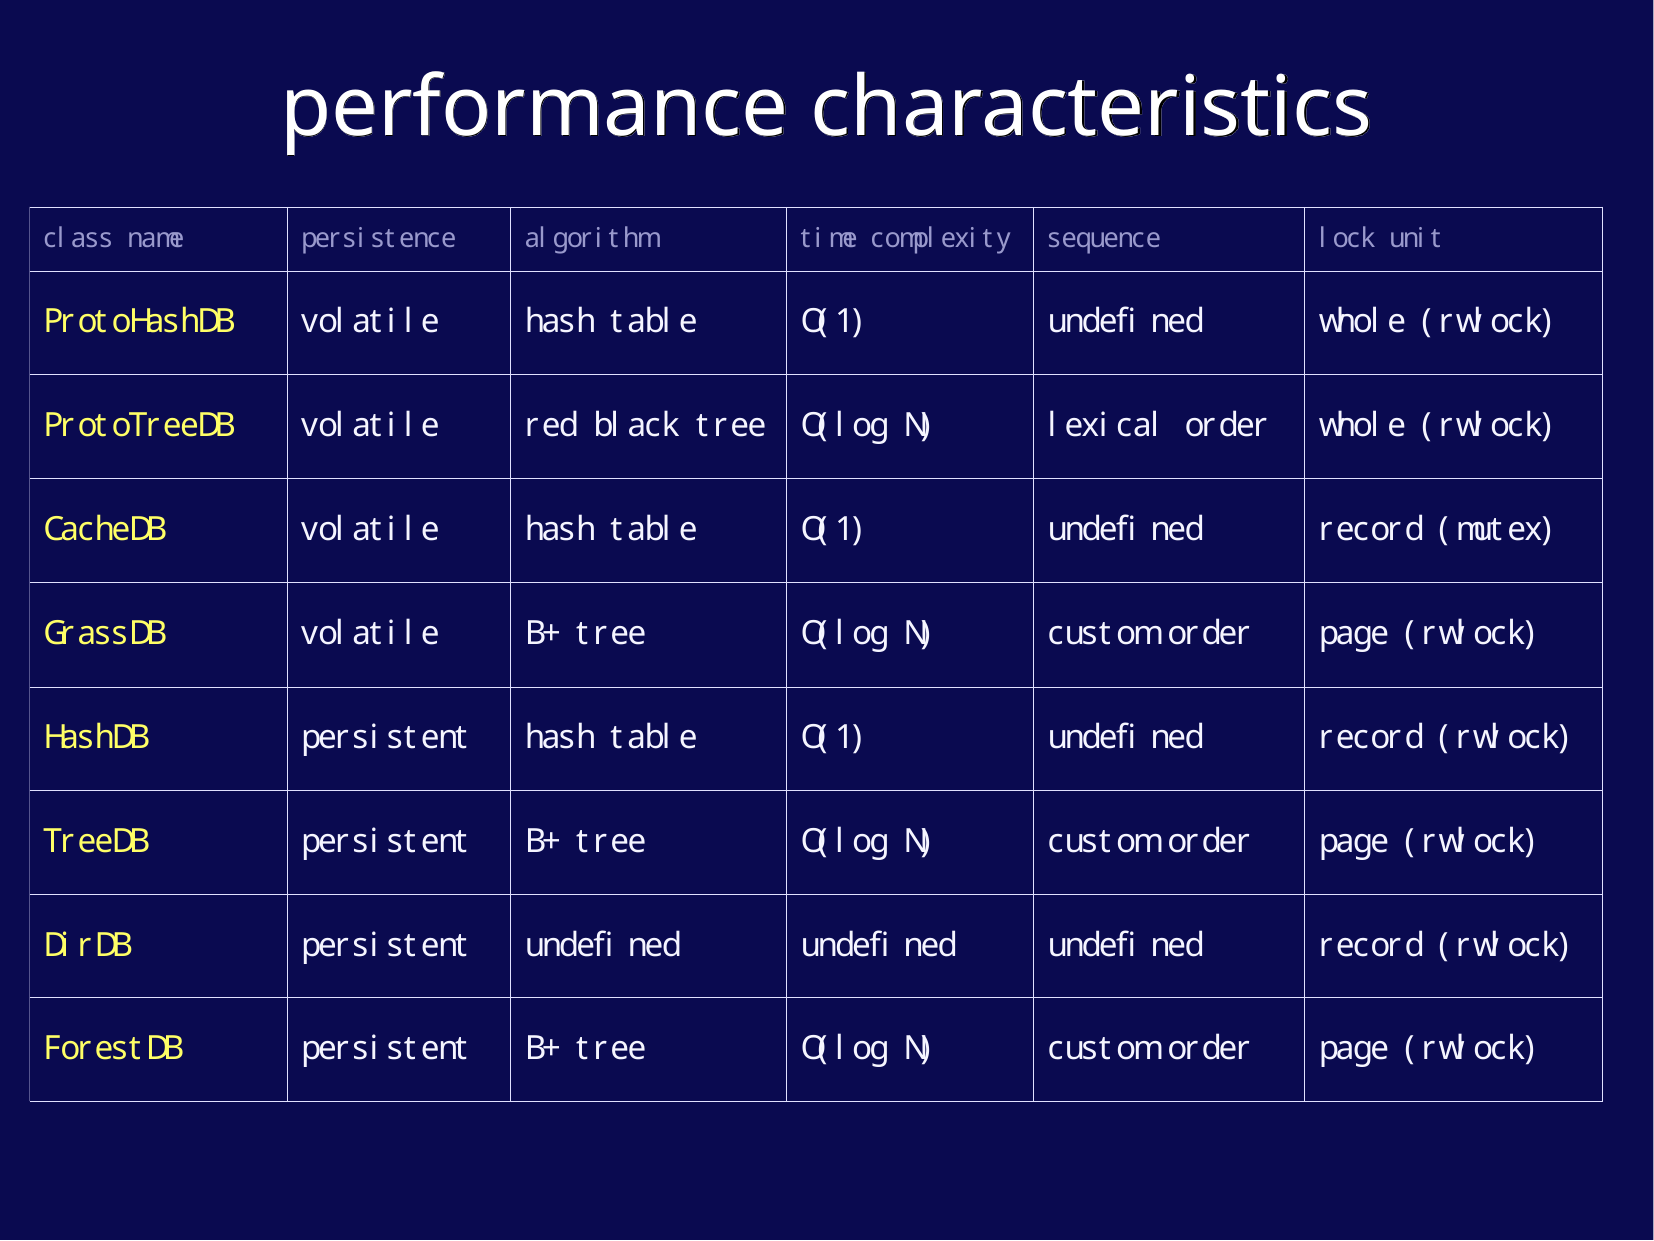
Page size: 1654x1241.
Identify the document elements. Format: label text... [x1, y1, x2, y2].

chart [29, 206, 1605, 1205]
title performance characteristics [29, 29, 1625, 178]
